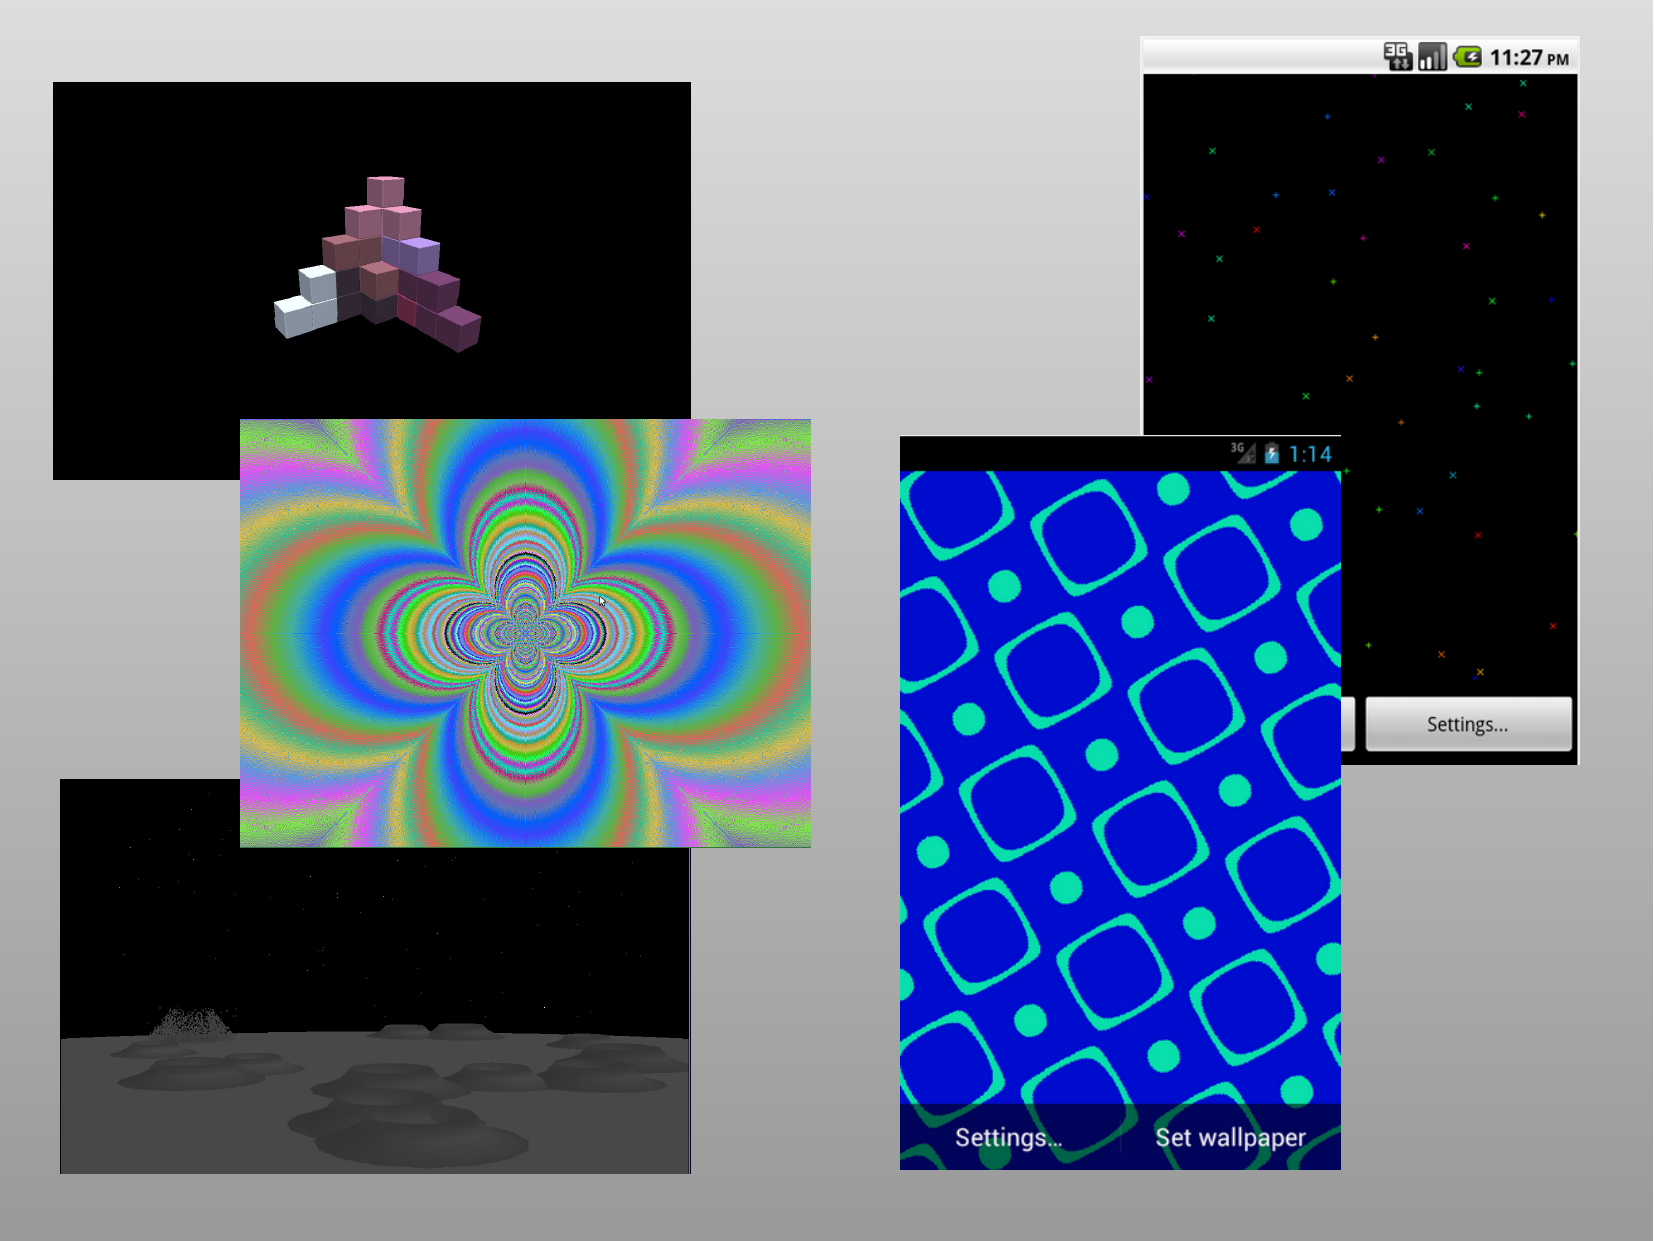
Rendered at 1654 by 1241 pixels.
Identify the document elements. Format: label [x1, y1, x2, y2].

picture [53, 82, 811, 1174]
picture [900, 36, 1580, 1171]
